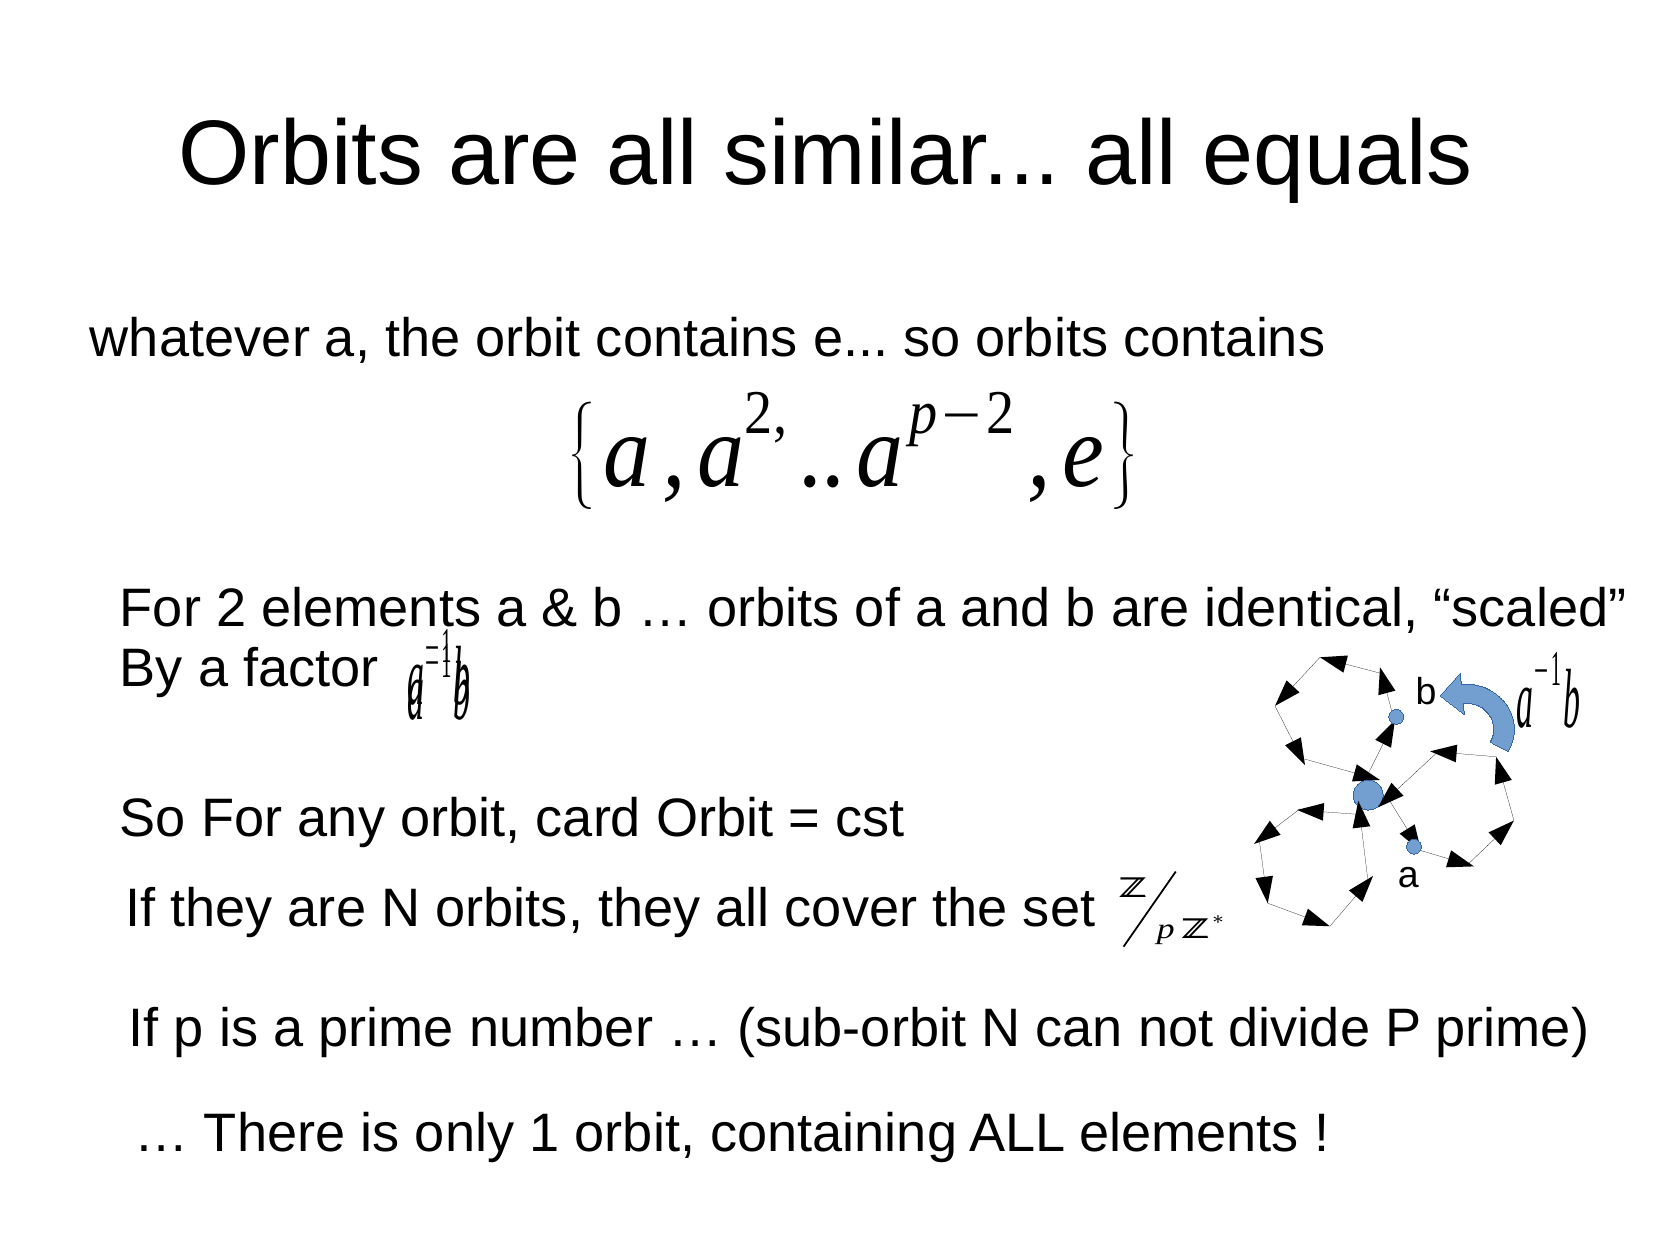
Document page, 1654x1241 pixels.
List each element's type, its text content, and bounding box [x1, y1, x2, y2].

text_box [1406, 839, 1422, 855]
chart [1508, 638, 1590, 744]
text_box b [1400, 663, 1452, 721]
text_box … There is only 1 orbit, containing ALL elements ! [120, 1095, 1346, 1171]
chart [1110, 870, 1233, 949]
text_box [1388, 709, 1403, 725]
title Orbits are all similar... all equals [82, 49, 1571, 257]
text_box [1440, 673, 1515, 752]
text_box whatever a, the orbit contains e... so orbits contains [75, 300, 1342, 376]
text_box If they are N orbits, they all cover the set [110, 870, 1110, 946]
chart [544, 375, 1171, 511]
text_box For 2 elements a & b … orbits of a and b are identical, “scaled” By a factor [105, 570, 1644, 706]
text_box a [1383, 846, 1434, 904]
text_box For 2 elements a & b … orbits of a and b are identical, “scaled” By a factor [1277, 658, 1390, 706]
text_box [1353, 780, 1384, 811]
chart [398, 615, 481, 736]
text_box If p is a prime number … (sub-orbit N can not divide P prime) [114, 989, 1607, 1066]
text_box So For any orbit, card Orbit = cst [105, 780, 921, 856]
